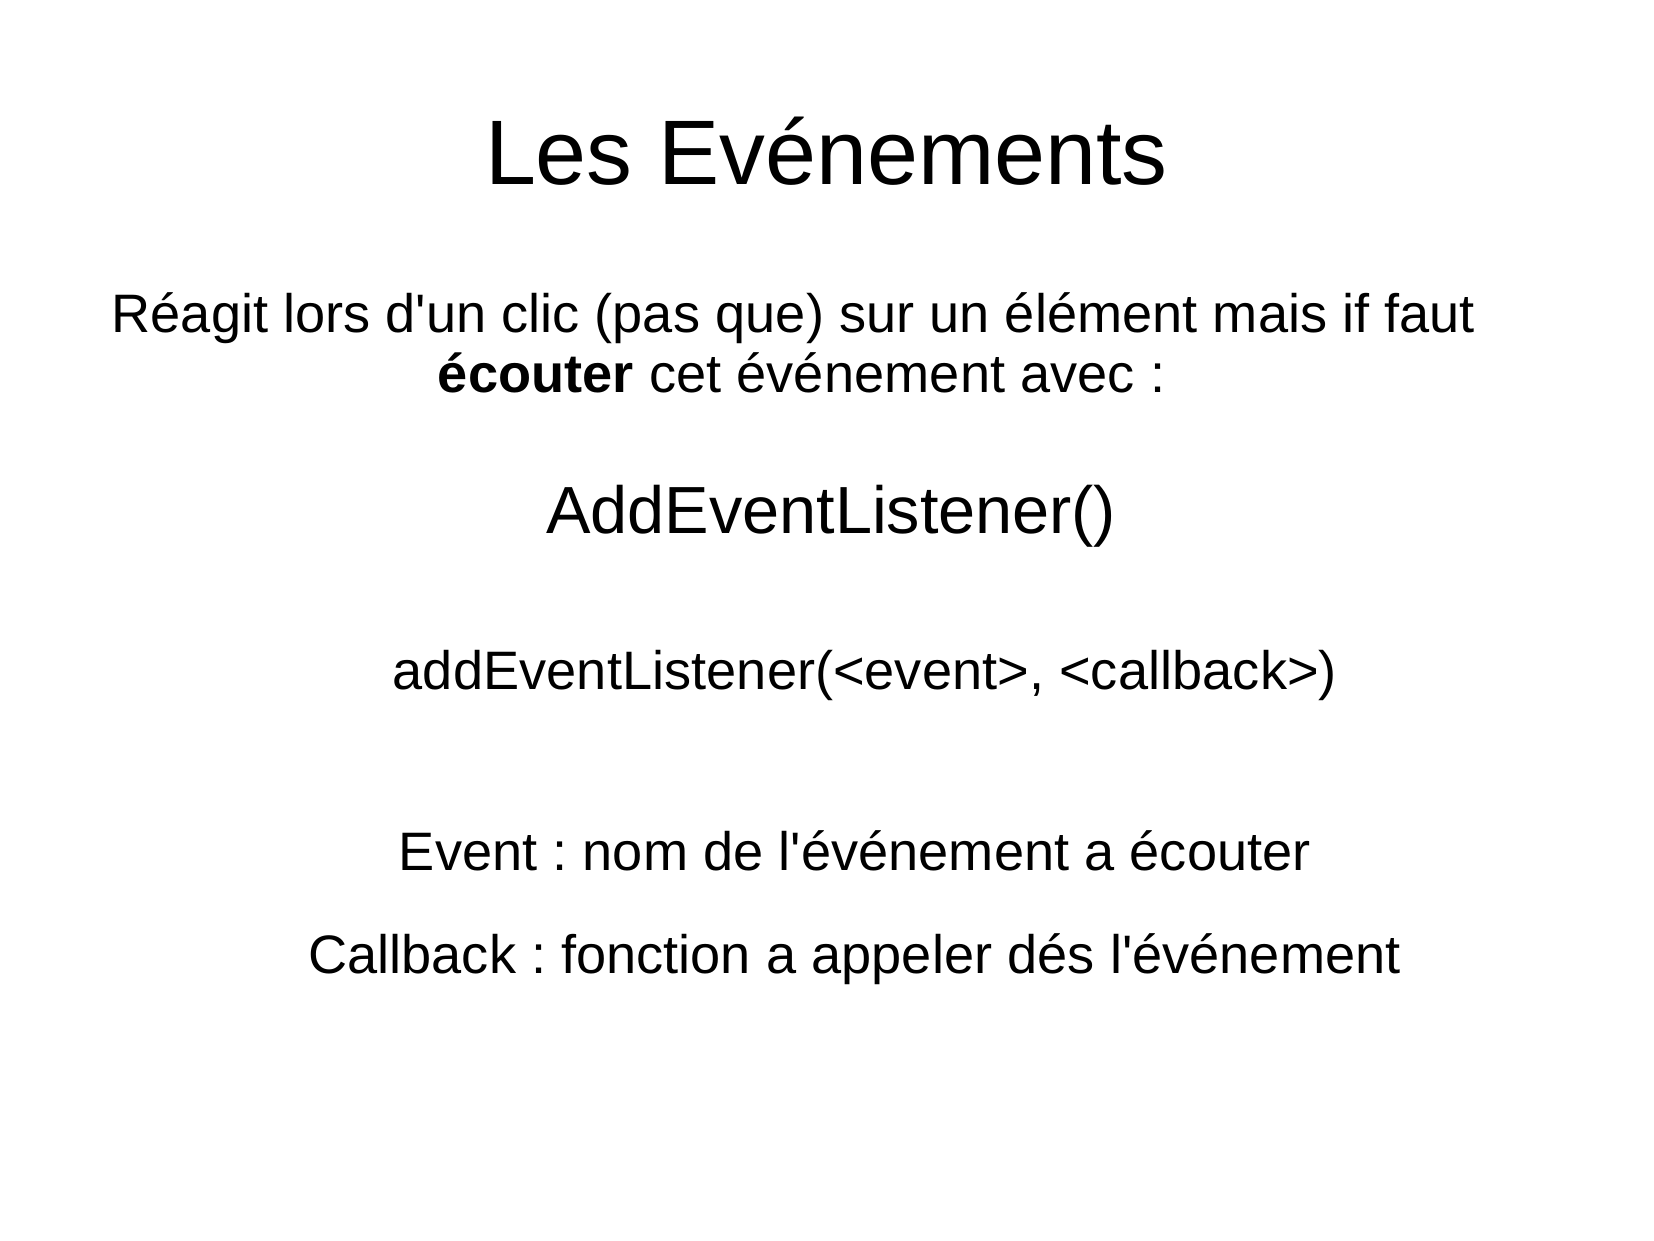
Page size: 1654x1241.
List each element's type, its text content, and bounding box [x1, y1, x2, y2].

text_box addEventListener(<event>, <callback>) [377, 633, 1354, 709]
text_box Réagit lors d'un clic (pas que) sur un élément mais if faut écouter cet événement avec : [96, 275, 1507, 414]
text_box AddEventListener() [531, 466, 1146, 567]
title Les Evénements [82, 49, 1571, 257]
text_box Event : nom de l'événement a écouter Callback : fonction a appeler dés l'événement [293, 814, 1418, 993]
